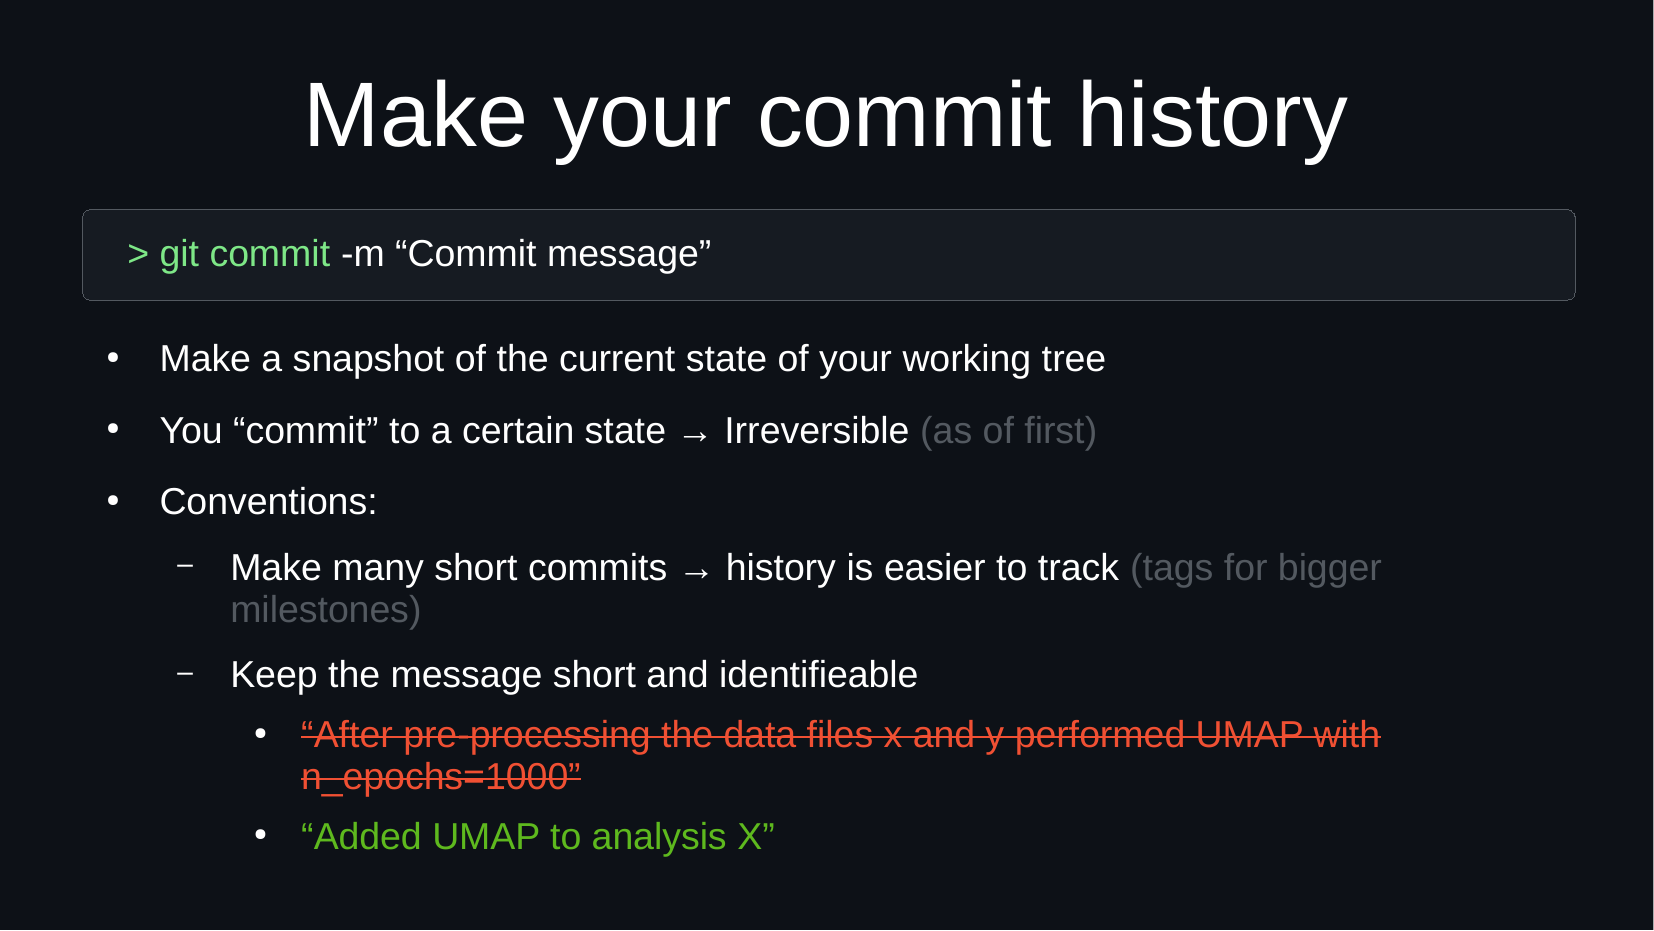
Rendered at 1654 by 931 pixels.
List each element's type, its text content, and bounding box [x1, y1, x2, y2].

text_box [82, 209, 1576, 301]
list Make a snapshot of the current state of your working tree You “commit” to a certain state → Irreversible (as of first) Conventions: Make many short commits → history is easier to track (tags for bigger milestones) Keep the message short and identifieable “After pre-processing the data files x and y performed UMAP with n_epochs=1000” “Added UMAP to analysis X” [88, 337, 1577, 863]
text_box > git commit -m “Commit message” [112, 225, 1576, 282]
title Make your commit history [82, 37, 1571, 193]
